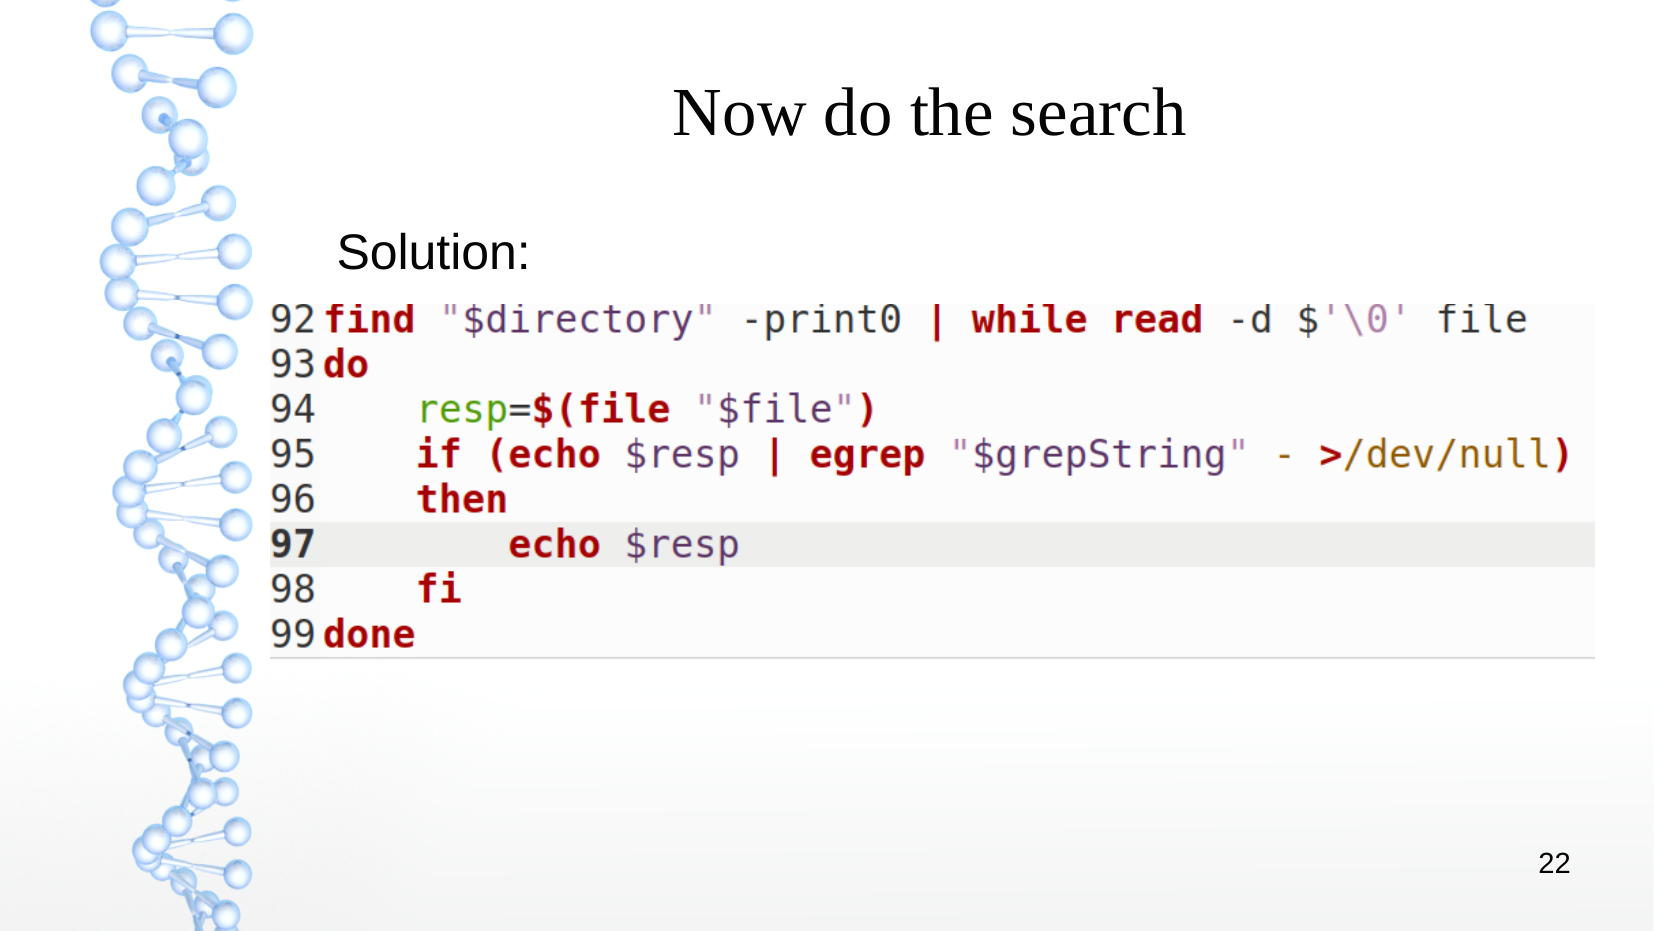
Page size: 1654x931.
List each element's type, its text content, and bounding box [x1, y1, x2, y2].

list Solution: [265, 224, 1595, 764]
title Now do the search [265, 35, 1595, 189]
picture [0, 0, 1654, 931]
